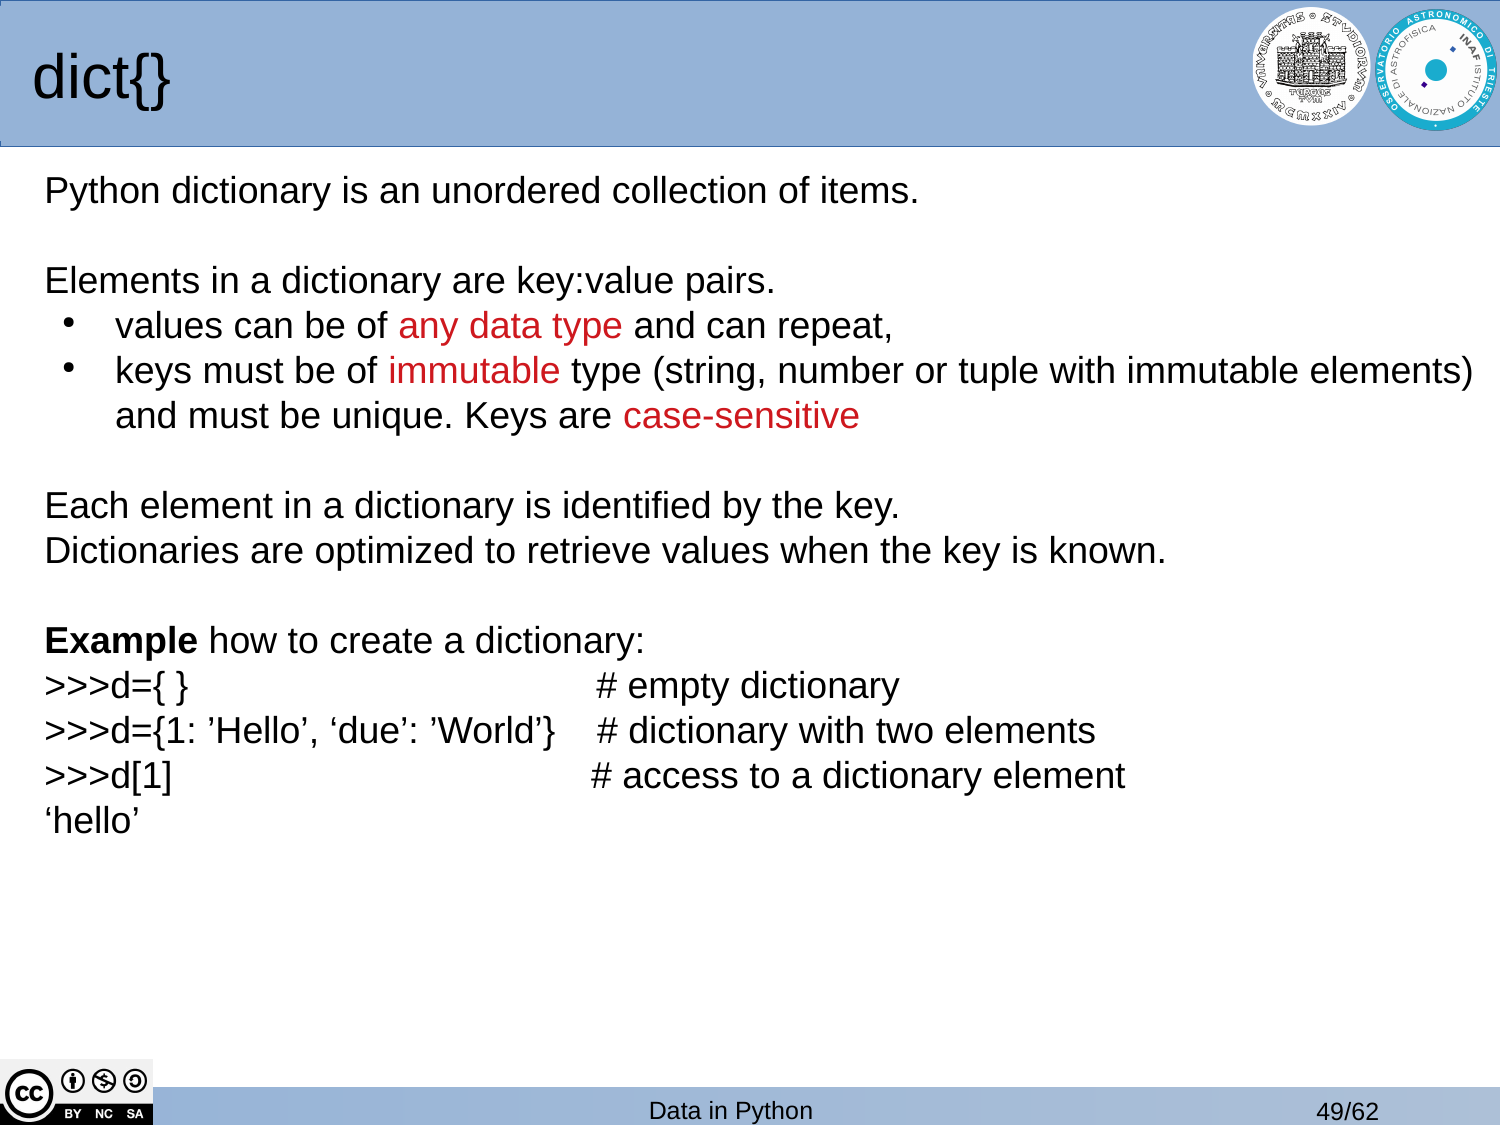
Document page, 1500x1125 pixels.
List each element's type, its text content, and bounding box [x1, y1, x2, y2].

picture [0, 1059, 153, 1125]
picture [1253, 0, 1500, 156]
text_box dict{} [0, 5, 1253, 141]
list Python dictionary is an unordered collection of items. Elements in a dictionary are key:value pairs. values can be of any data type and can repeat, keys must be of immutable type (string, number or tuple with immutable elements) and must be unique. Keys are case-sensitive Each element in a dictionary is identified by the key. Dictionaries are optimized to retrieve values when the key is known. Example how to create a dictionary: >>>d={ } # empty dictionary >>>d={1: ’Hello’, ‘due’: ’World’} # dictionary with two elements >>>d[1] # access to a dictionary element ‘hello’ [29, 158, 1500, 1071]
